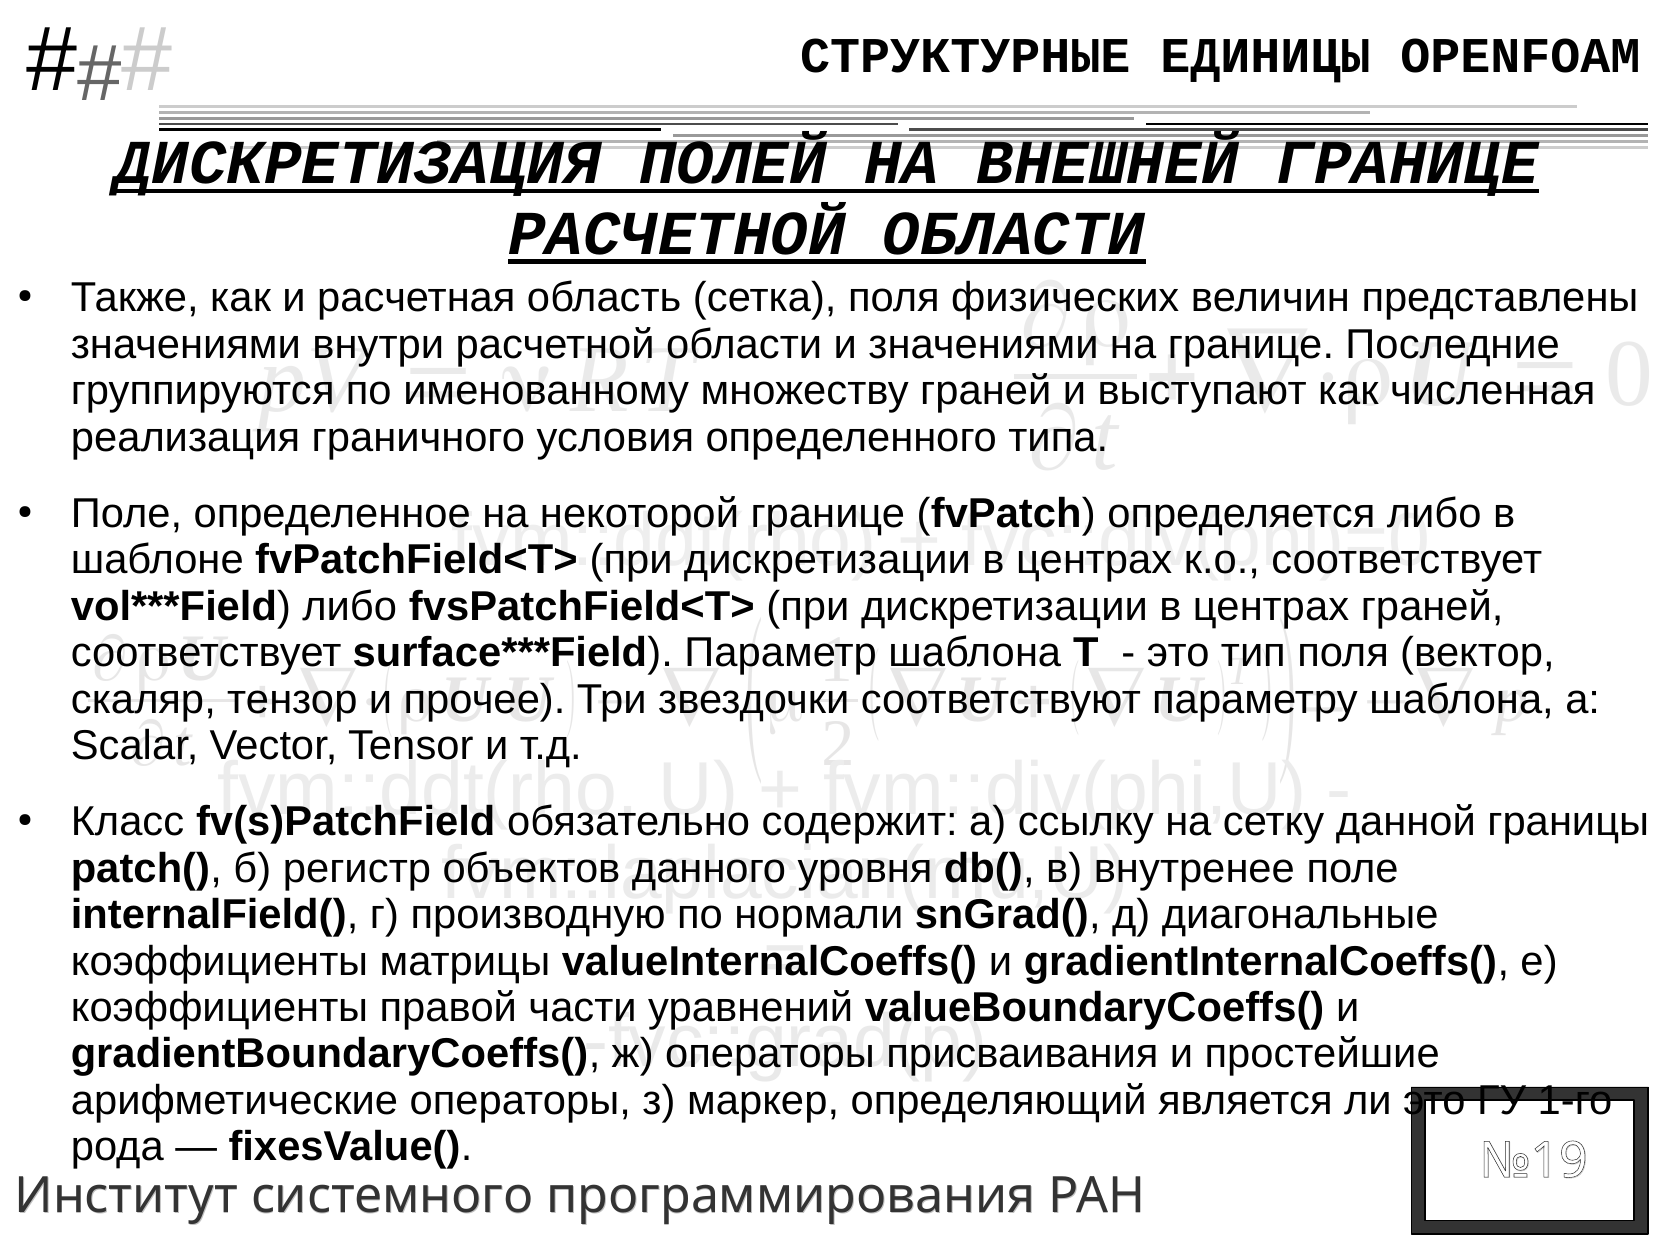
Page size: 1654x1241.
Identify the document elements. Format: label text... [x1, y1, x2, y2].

list Также, как и расчетная область (сетка), поля физических величин представлены значениями внутри расчетной области и значениями на границе. Последние группируются по именованному множеству граней и выступают как численная реализация граничного условия определенного типа. Поле, определенное на некоторой границе (fvPatch) определяется либо в шаблоне fvPatchField<T> (при дискретизации в центрах к.о., соответствует vol***Field) либо fvsPatchField<T> (при дискретизации в центрах граней, соответствует surface***Field). Параметр шаблона T - это тип поля (вектор, скаляр, тензор и прочее). Три звездочки соответствуют параметру шаблона, а: Scalar, Vector, Tensor и т.д. Класс fv(s)PatchField обязательно содержит: а) ссылку на сетку данной границы patch(), б) регистр объектов данного уровня db(), в) внутренее поле internalField(), г) производную по нормали snGrad(), д) диагональные коэффициенты матрицы valueInternalCoeffs() и gradientInternalCoeffs(), е) коэффициенты правой части уравнений valueBoundaryCoeffs() и gradientBoundaryCoeffs(), ж) операторы присваивания и простейшие арифметические операторы, з) маркер, определяющий является ли это ГУ 1-го рода — fixesValue(). [0, 274, 1654, 1170]
title ДИСКРЕТИЗАЦИЯ ПОЛЕЙ НА ВНЕШНЕЙ ГРАНИЦЕ РАСЧЕТНОЙ ОБЛАСТИ [0, 131, 1654, 273]
